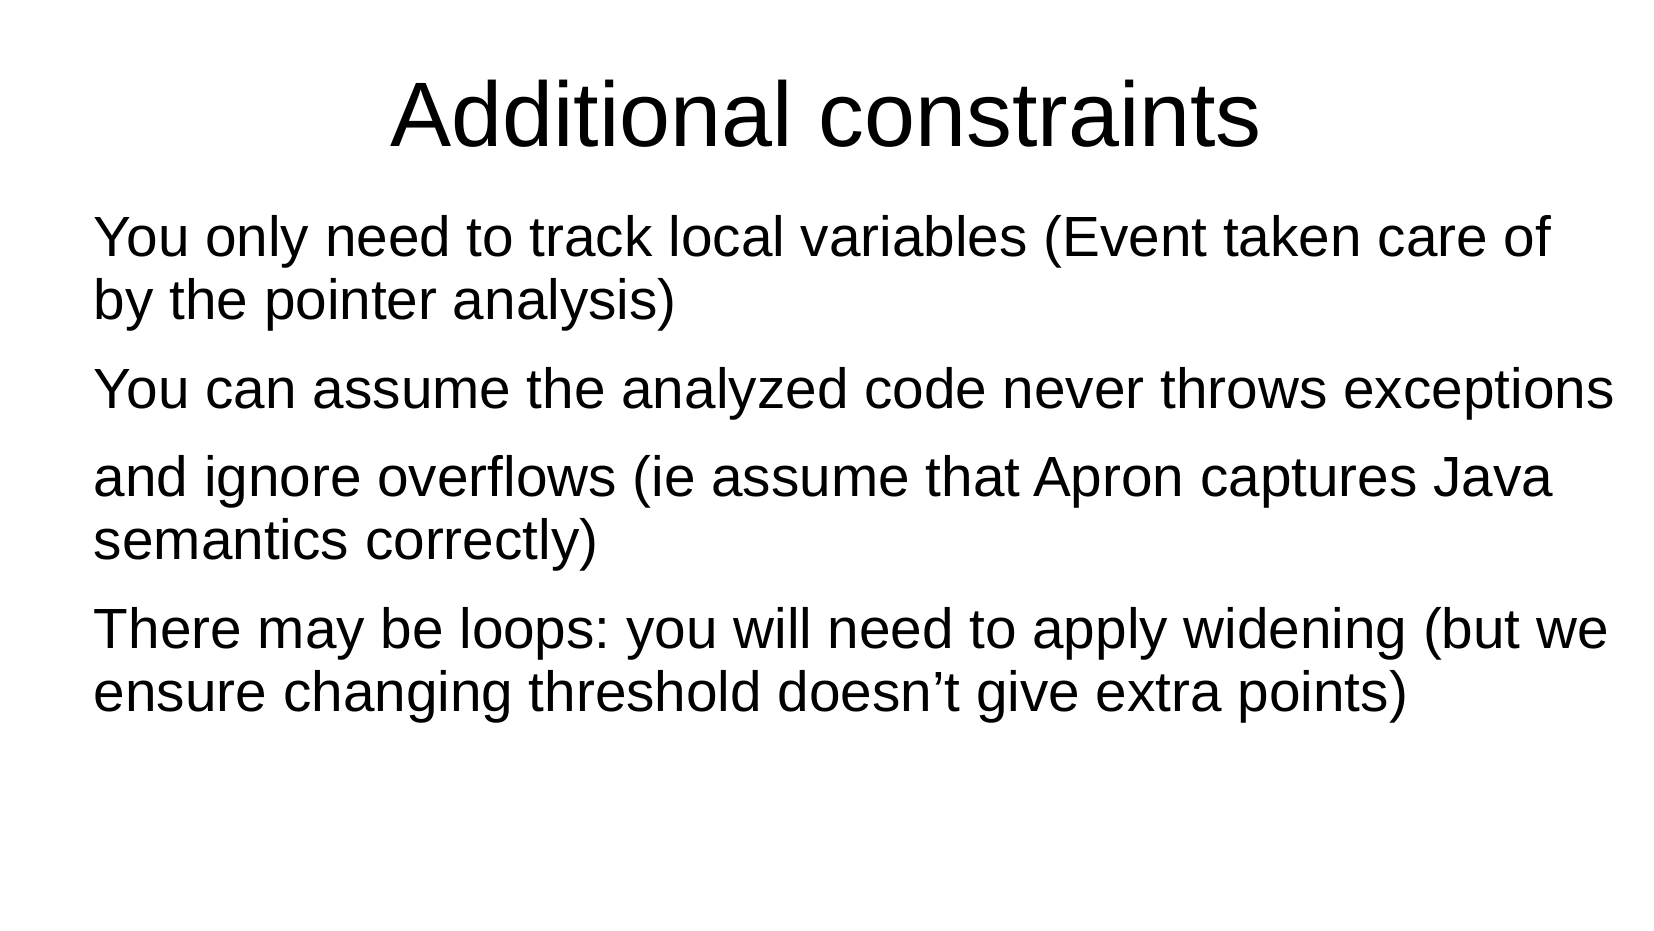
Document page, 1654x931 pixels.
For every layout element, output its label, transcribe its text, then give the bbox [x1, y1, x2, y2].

list You only need to track local variables (Event taken care of by the pointer analysis) You can assume the analyzed code never throws exceptions and ignore overflows (ie assume that Apron captures Java semantics correctly) There may be loops: you will need to apply widening (but we ensure changing threshold doesn’t give extra points) [33, 205, 1619, 780]
title Additional constraints [82, 37, 1571, 193]
